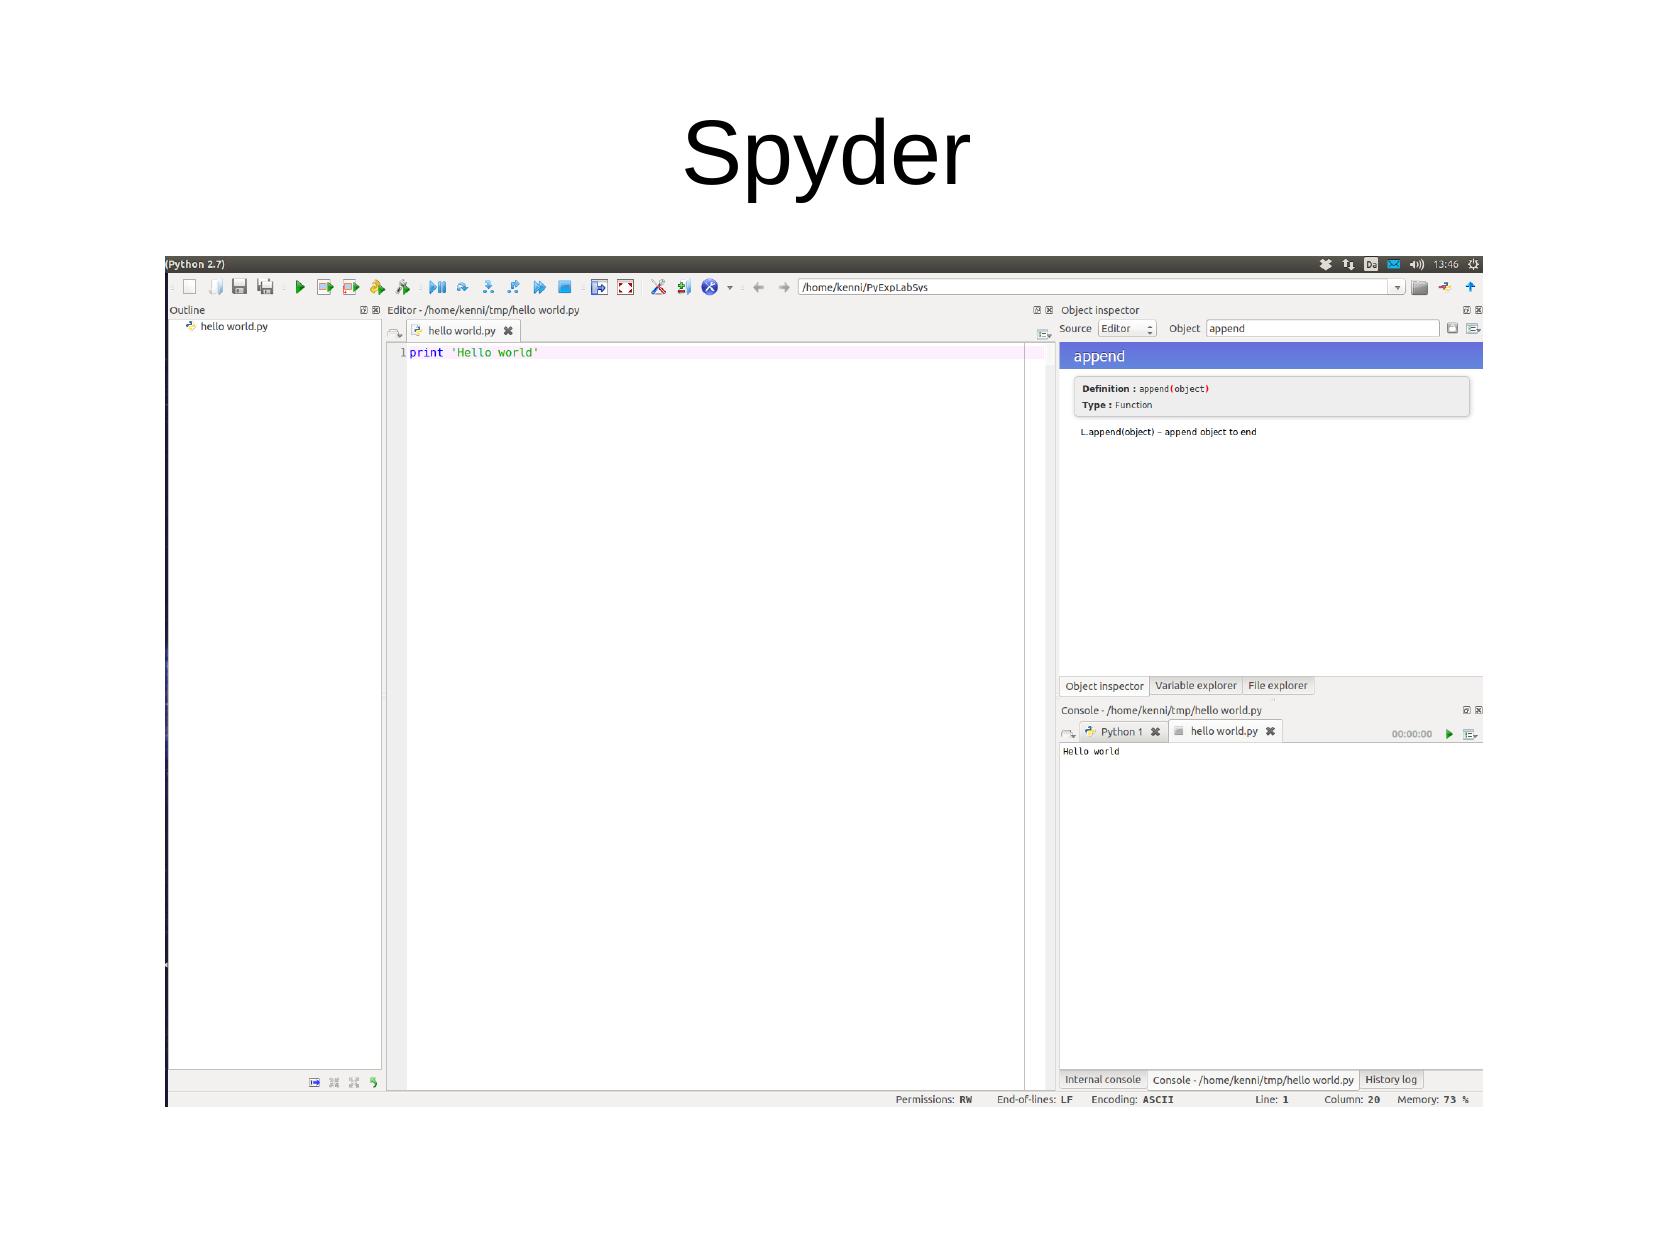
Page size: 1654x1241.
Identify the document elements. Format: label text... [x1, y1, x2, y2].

title Spyder [82, 49, 1571, 257]
picture [165, 256, 1483, 1107]
